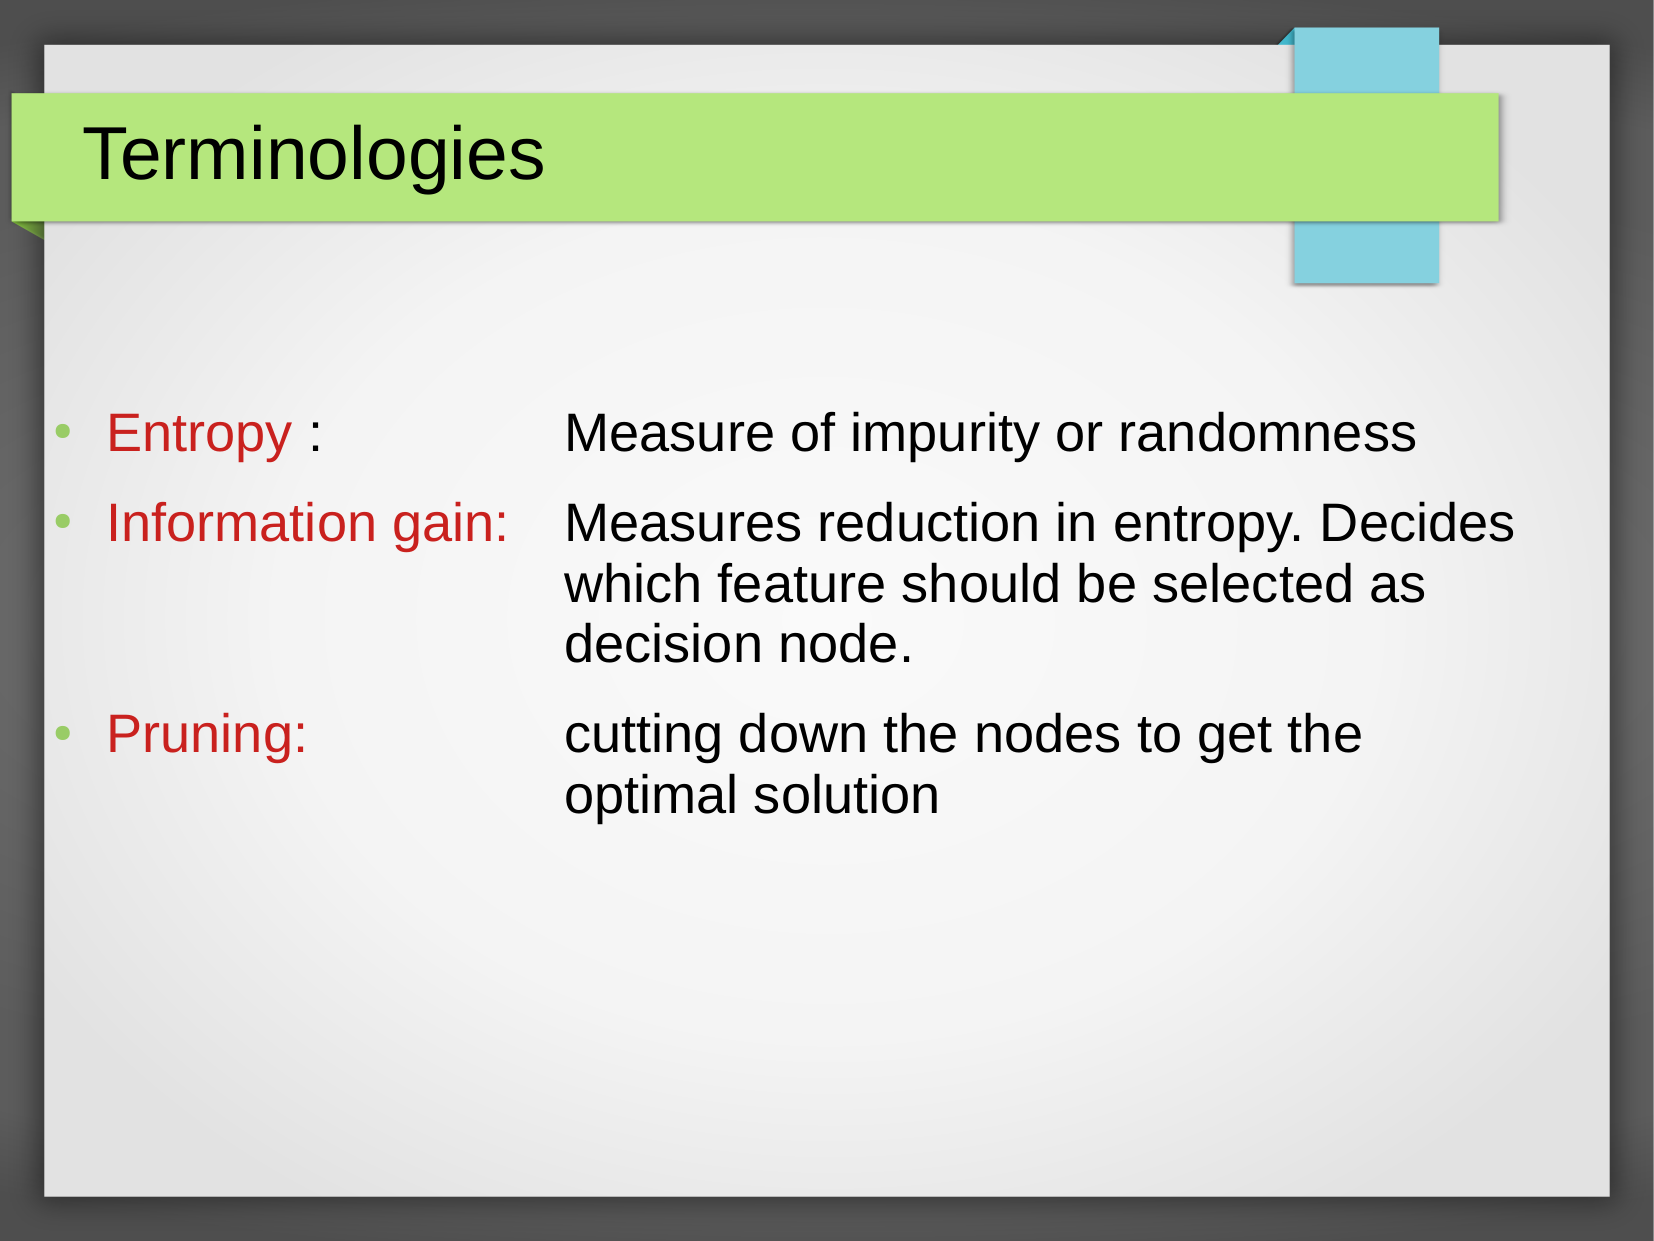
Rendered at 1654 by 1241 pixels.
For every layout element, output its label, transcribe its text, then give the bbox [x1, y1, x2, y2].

picture [0, 0, 1654, 1241]
list Entropy : Measure of impurity or randomness Information gain: Measures reduction in entropy. Decides which feature should be selected as decision node. Pruning: cutting down the nodes to get the optimal solution [35, 402, 1524, 1123]
title Terminologies [82, 94, 1264, 213]
